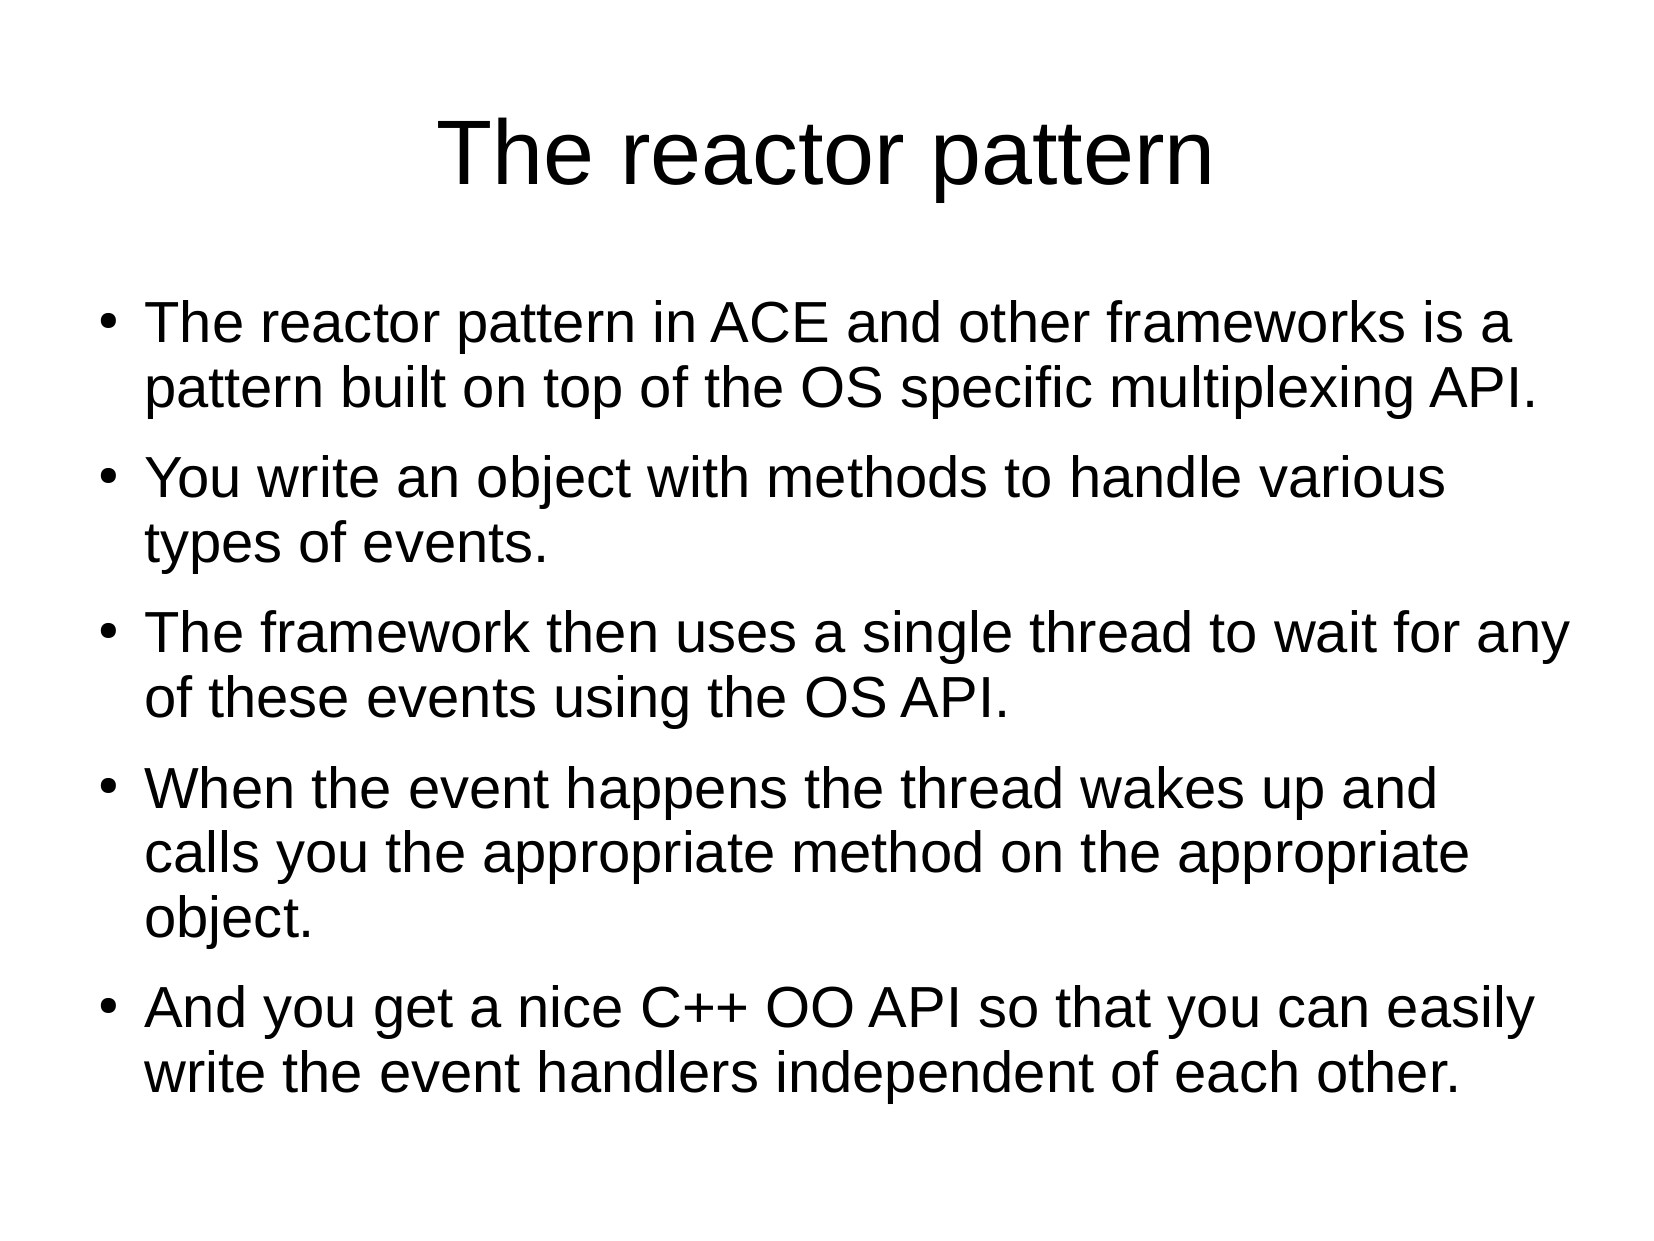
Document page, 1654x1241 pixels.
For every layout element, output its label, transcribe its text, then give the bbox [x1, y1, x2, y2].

title The reactor pattern [82, 49, 1571, 257]
list The reactor pattern in ACE and other frameworks is a pattern built on top of the OS specific multiplexing API. You write an object with methods to handle various types of events. The framework then uses a single thread to wait for any of these events using the OS API. When the event happens the thread wakes up and calls you the appropriate method on the appropriate object. And you get a nice C++ OO API so that you can easily write the event handlers independent of each other. [82, 290, 1571, 1109]
